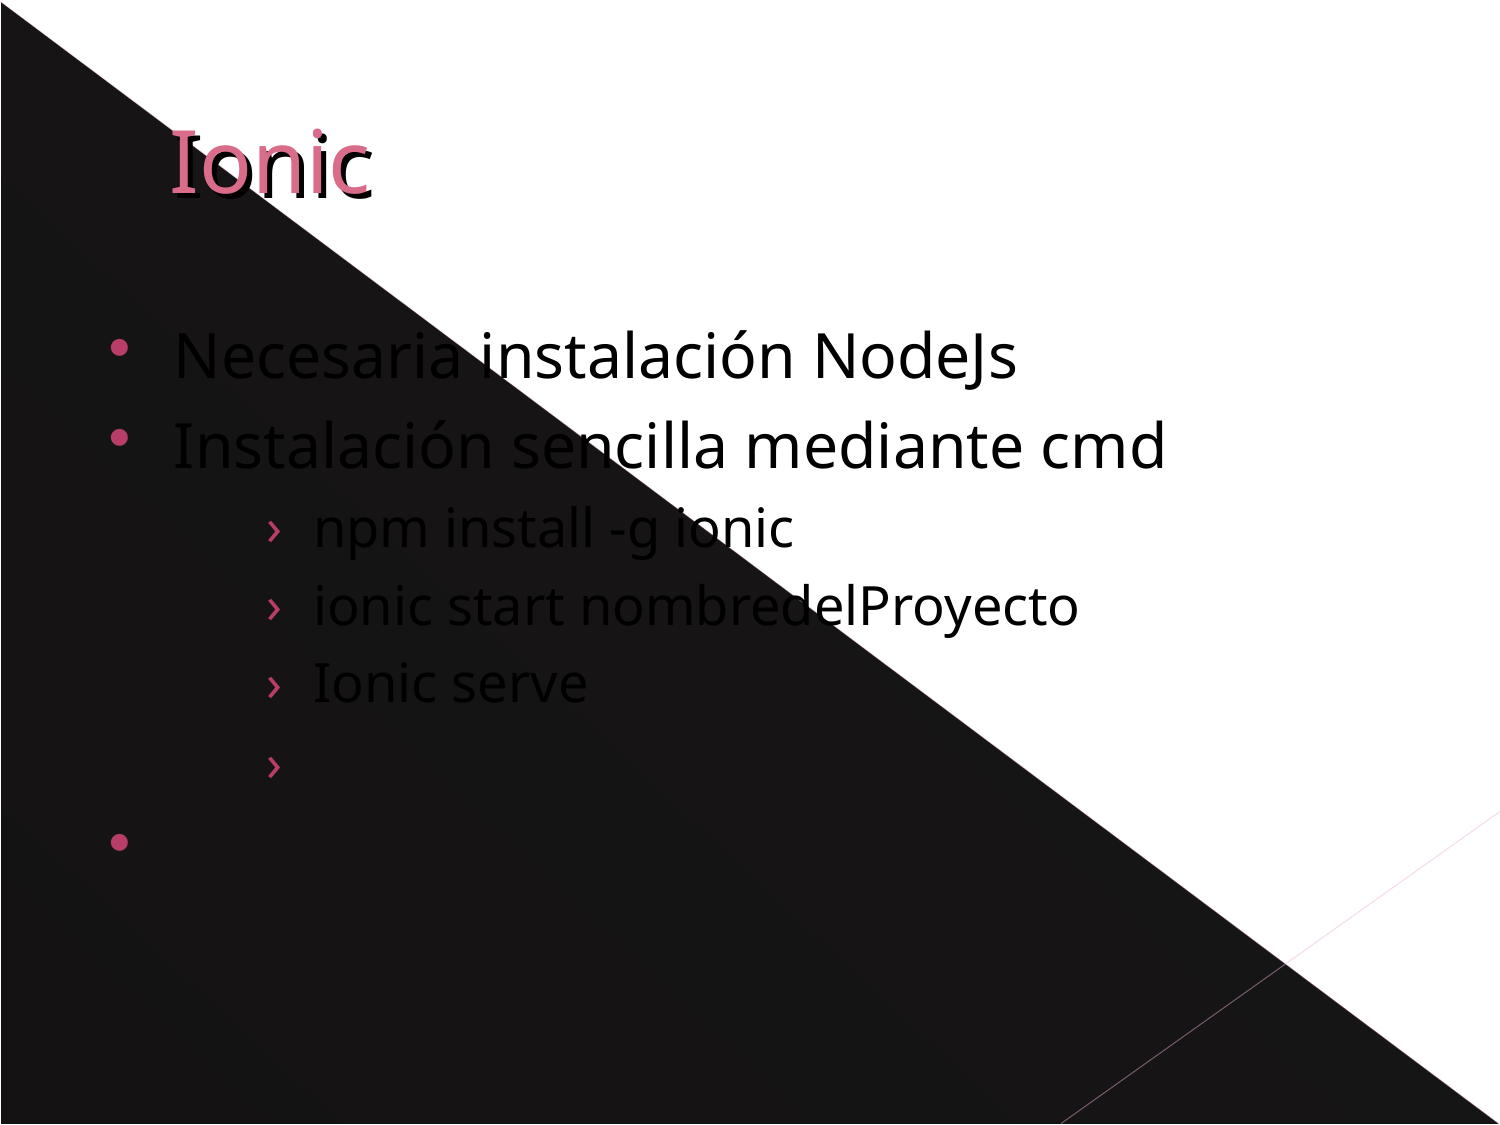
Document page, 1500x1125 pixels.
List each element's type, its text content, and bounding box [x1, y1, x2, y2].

title Ionic [75, 43, 1426, 274]
list Necesaria instalación NodeJs Instalación sencilla mediante cmd npm install -g ionic ionic start nombredelProyecto Ionic serve [75, 308, 1426, 1059]
